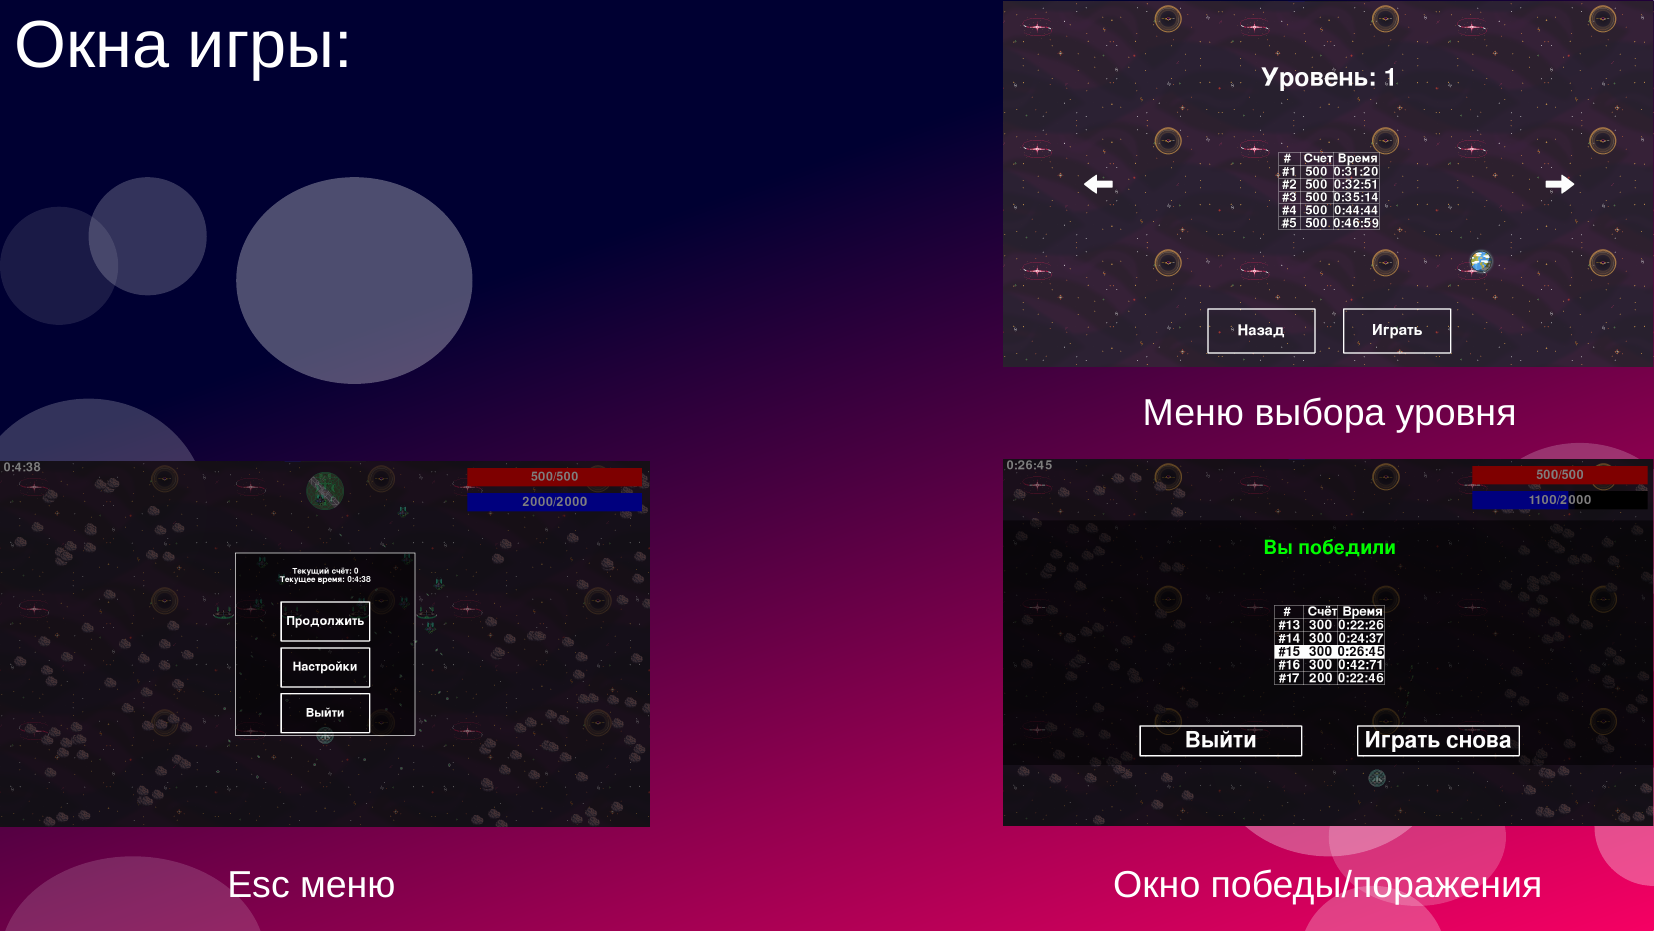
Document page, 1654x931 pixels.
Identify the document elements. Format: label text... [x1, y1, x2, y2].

picture [1003, 459, 1654, 826]
picture [1003, 1, 1654, 368]
text_box Esc меню [206, 856, 443, 916]
picture [0, 461, 650, 827]
text_box Окно победы/поражения [1092, 856, 1595, 916]
text_box Окна игры: [0, 0, 384, 90]
text_box Меню выбора уровня [1122, 383, 1565, 443]
